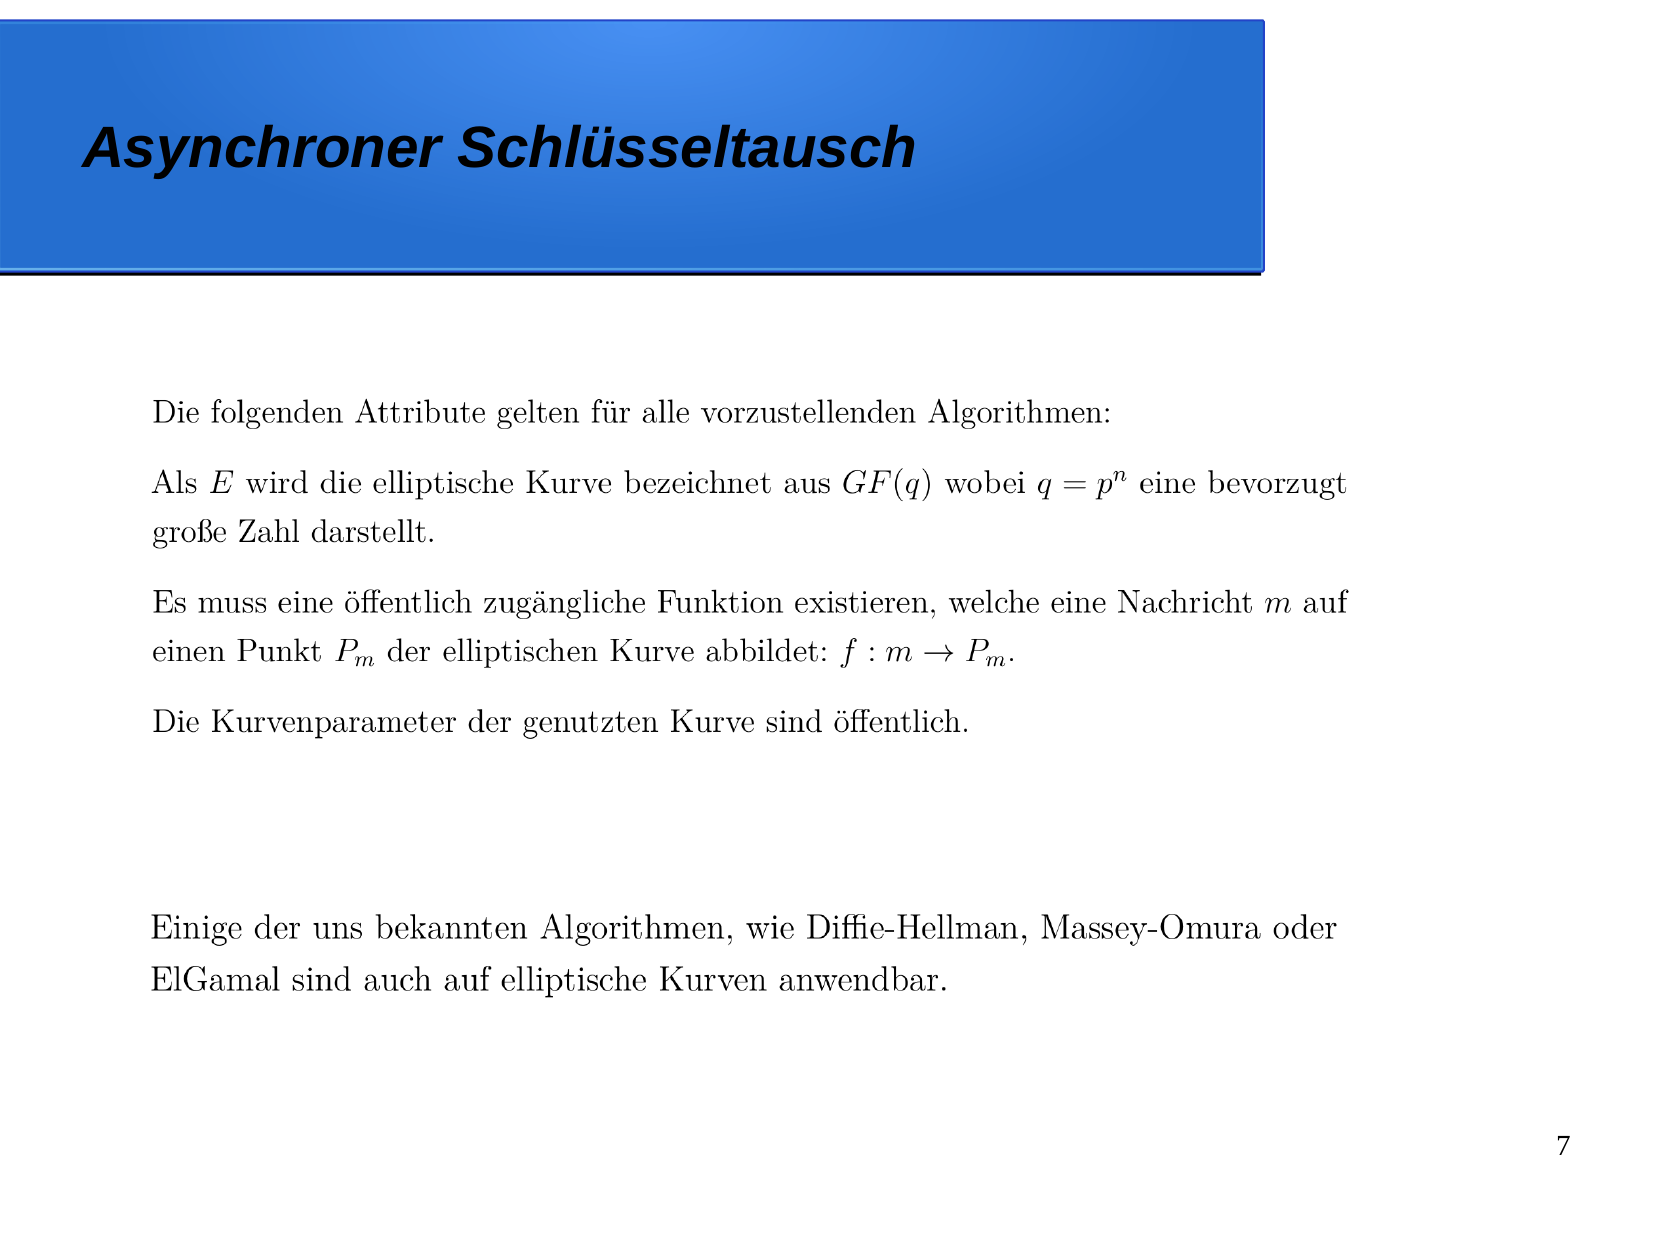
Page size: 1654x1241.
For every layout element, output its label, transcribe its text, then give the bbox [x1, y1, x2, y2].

picture [141, 899, 1359, 1014]
title Asynchroner Schlüsseltausch [82, 47, 1264, 249]
picture [141, 382, 1381, 756]
